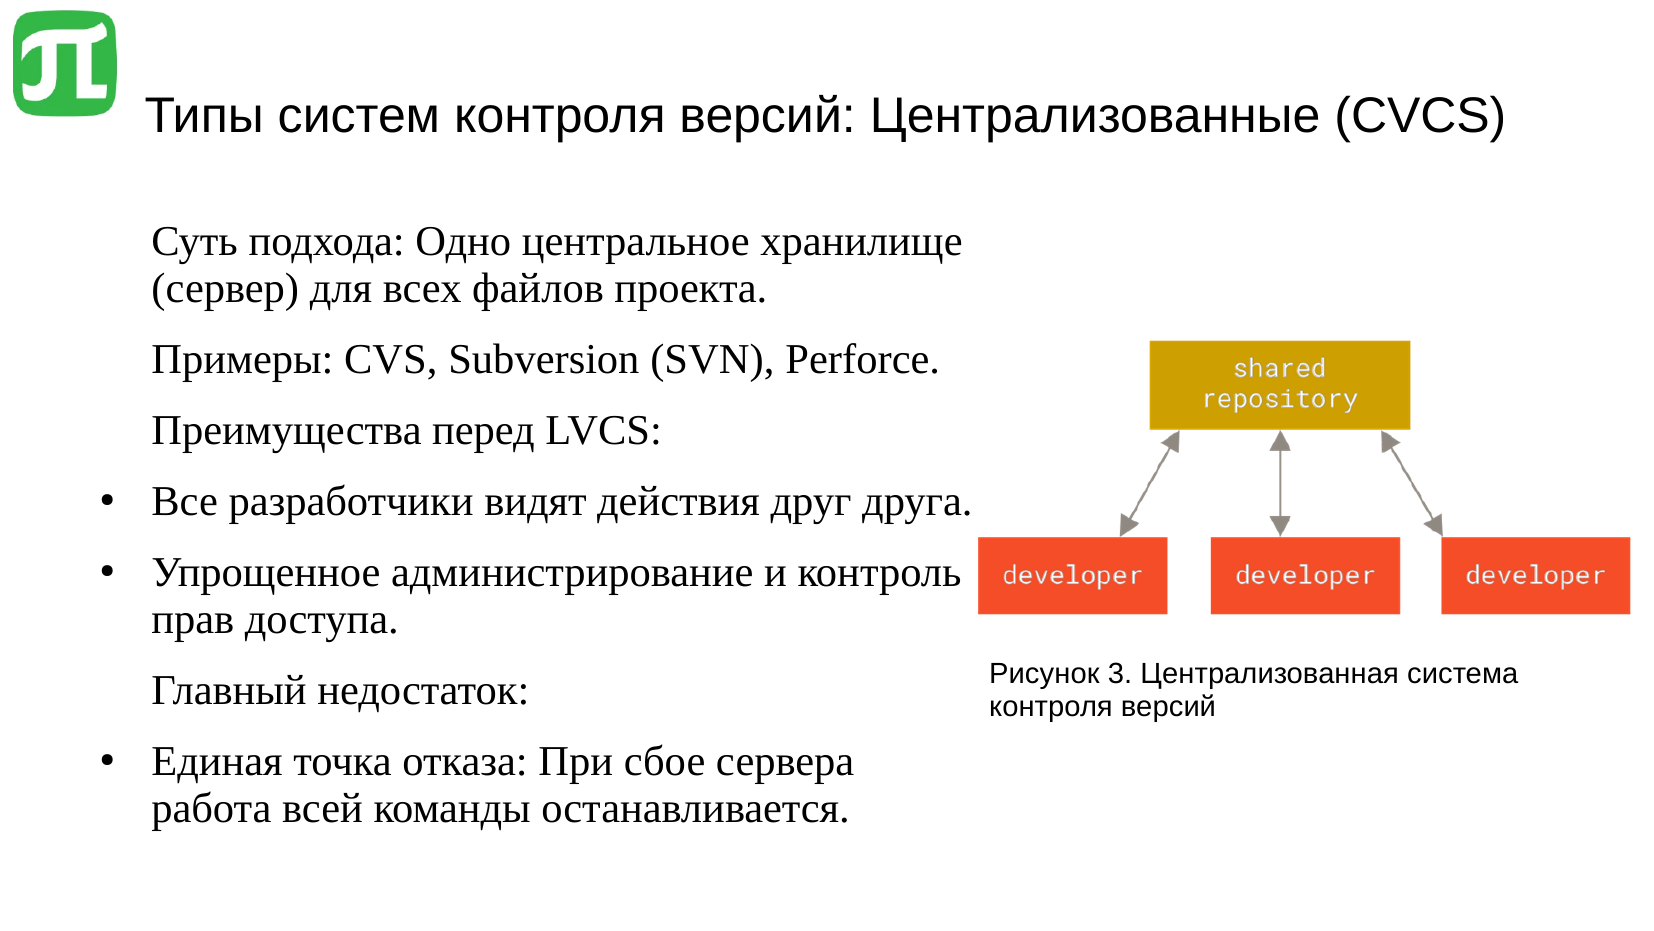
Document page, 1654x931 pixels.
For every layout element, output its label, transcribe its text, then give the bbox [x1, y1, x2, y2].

title Типы систем контроля версий: Централизованные (CVCS) [88, 37, 1577, 193]
text_box Рисунок 3. Централизованная система контроля версий [974, 649, 1625, 730]
picture [944, 332, 1654, 621]
picture [13, 10, 119, 119]
list Суть подхода: Одно центральное хранилище (сервер) для всех файлов проекта. Примеры: CVS, Subversion (SVN), Perforce. Преимущества перед LVCS: Все разработчики видят действия друг друга. Упрощенное администрирование и контроль прав доступа. Главный недостаток: Единая точка отказа: При сбое сервера работа всей команды останавливается. [82, 217, 975, 916]
